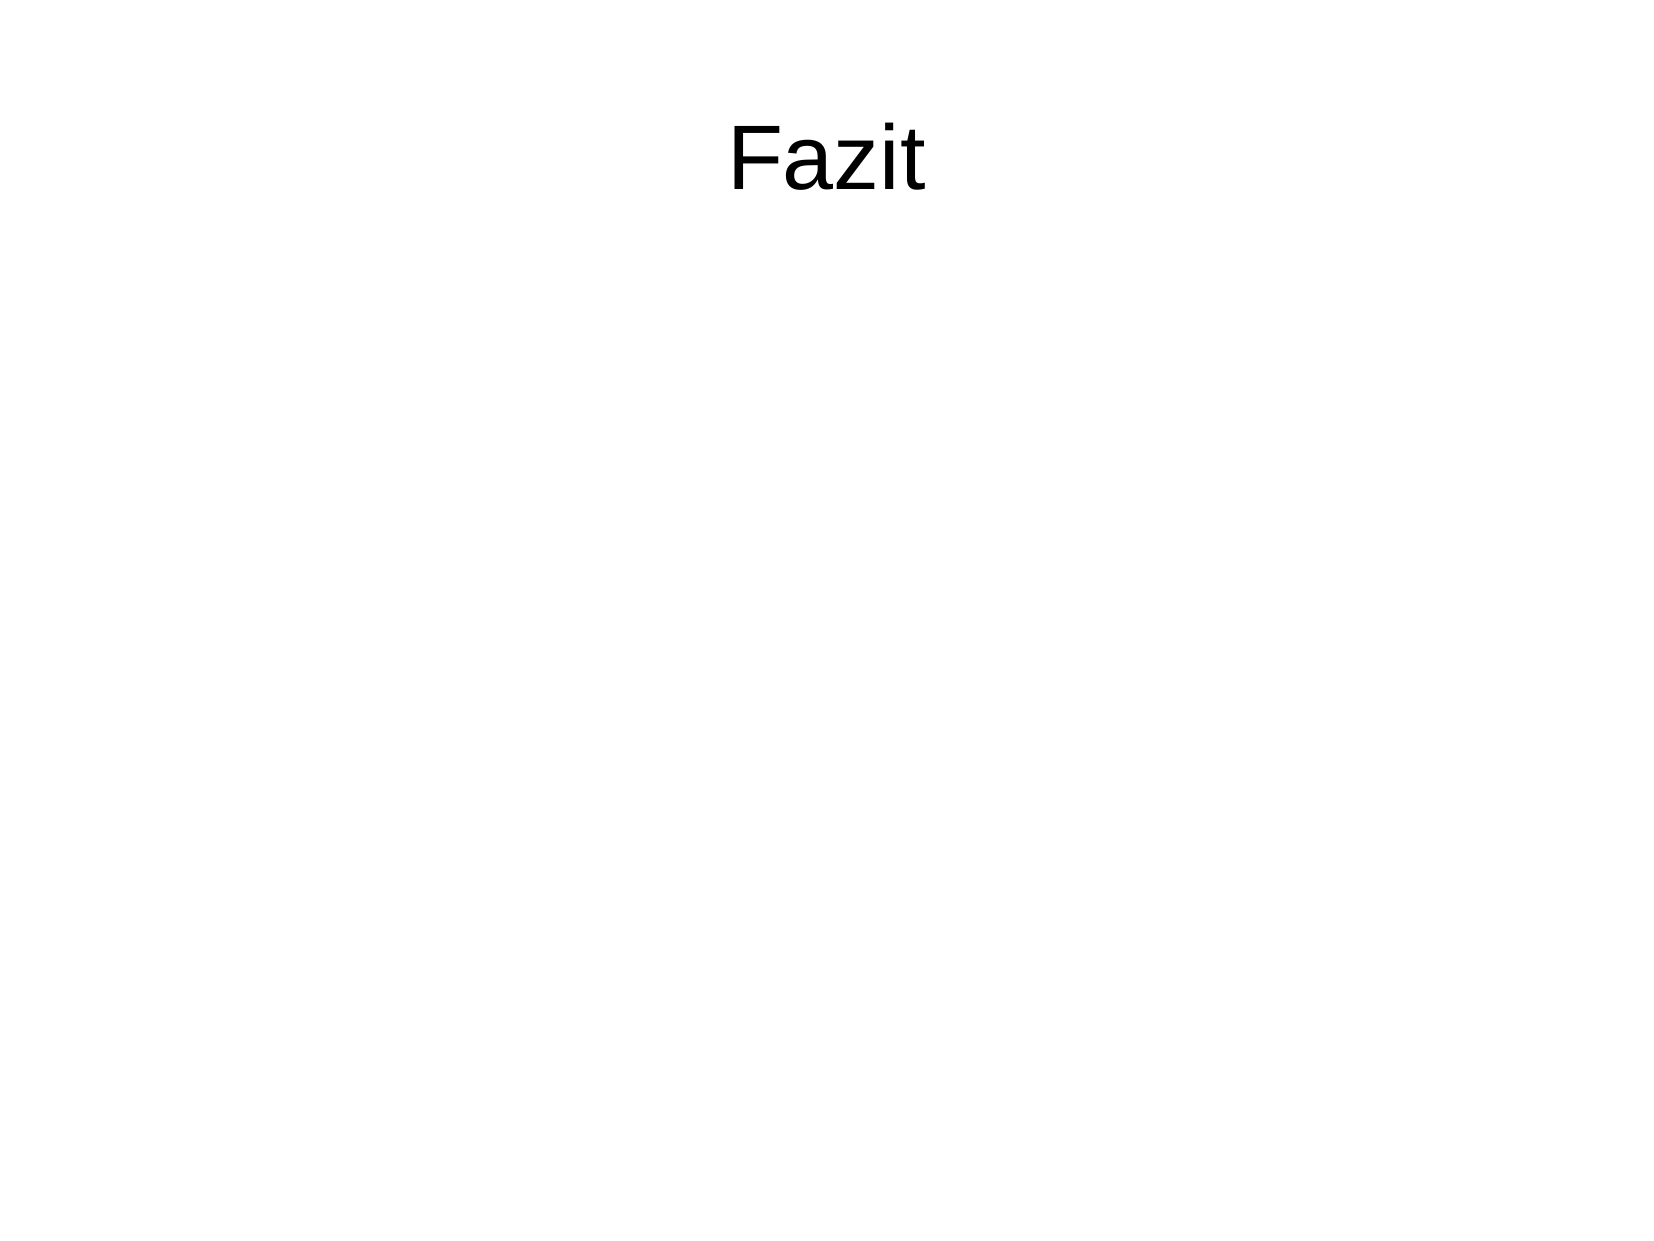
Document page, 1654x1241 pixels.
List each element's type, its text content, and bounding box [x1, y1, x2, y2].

title Fazit [82, 49, 1571, 257]
